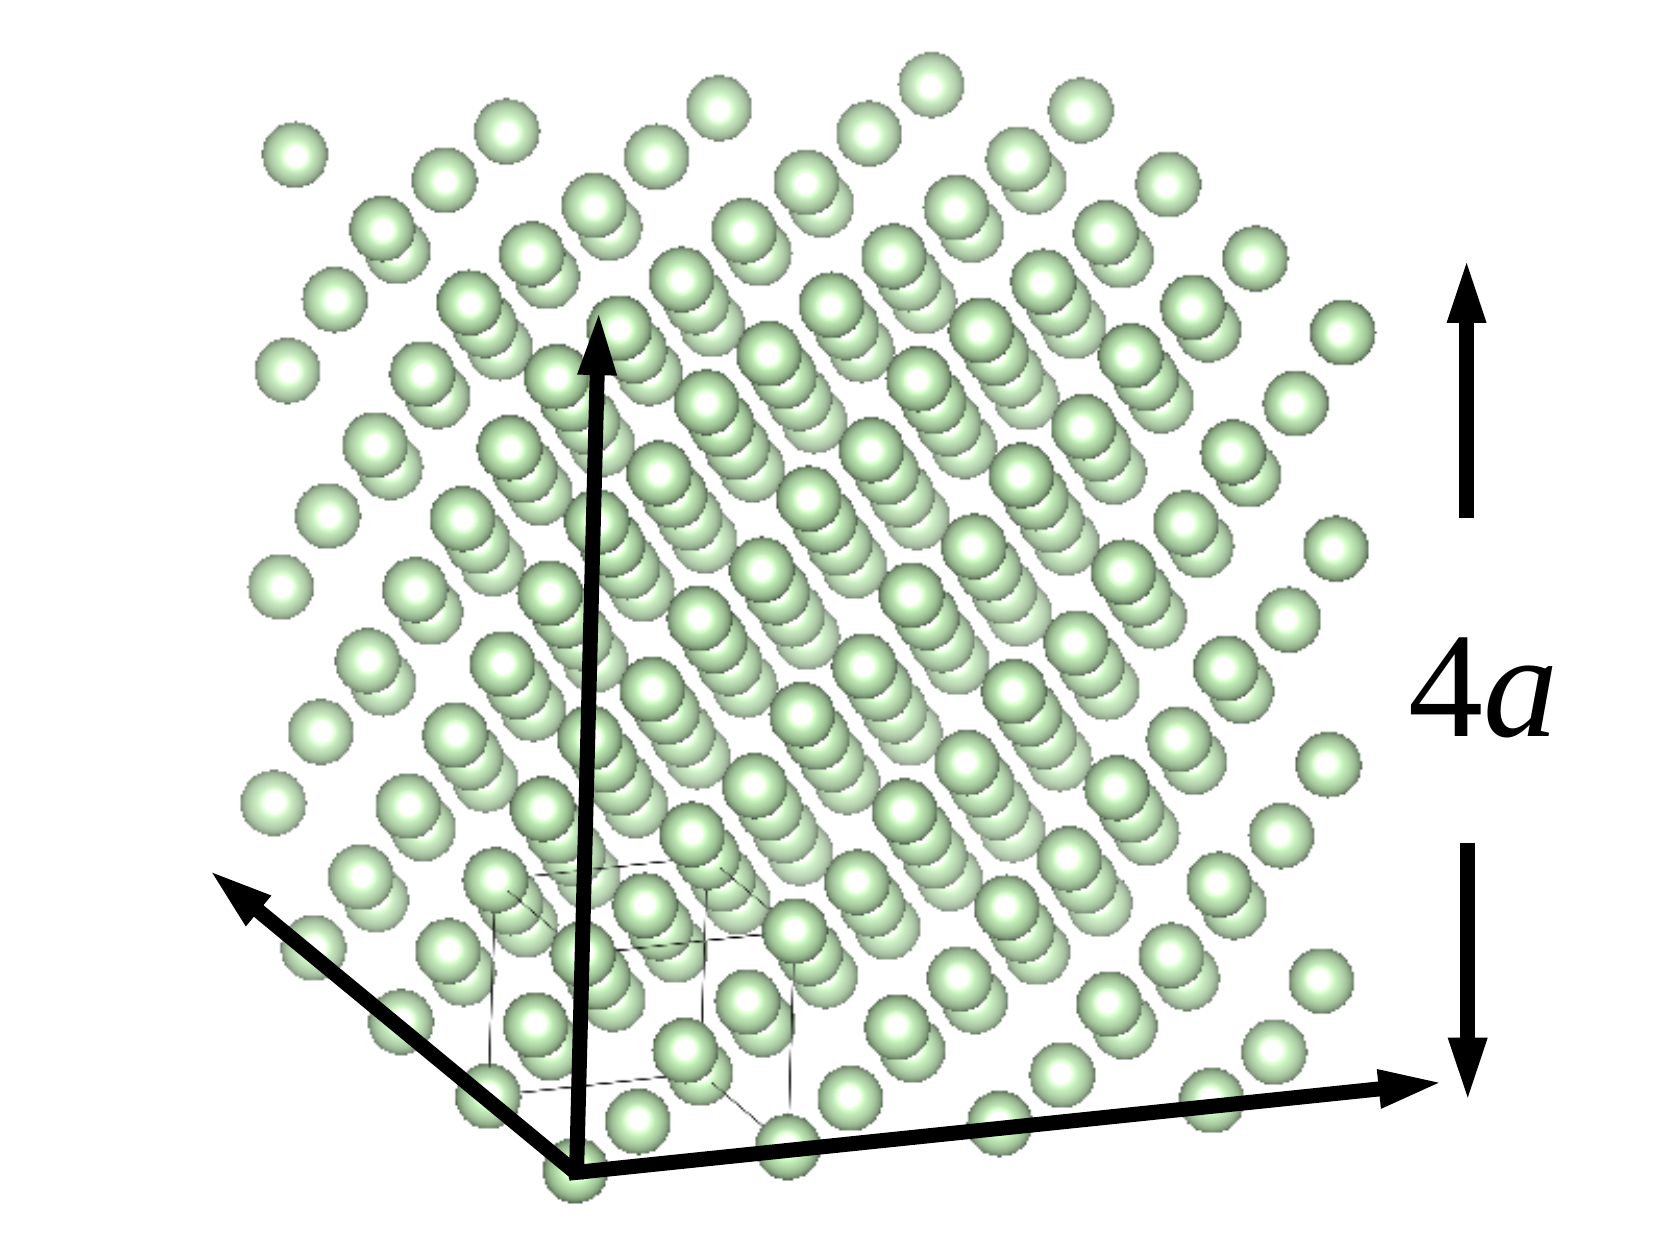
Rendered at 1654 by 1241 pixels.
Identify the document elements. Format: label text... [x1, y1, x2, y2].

text_box 4a [1393, 595, 1604, 777]
picture [212, 15, 1394, 1163]
picture [212, 874, 1394, 1229]
